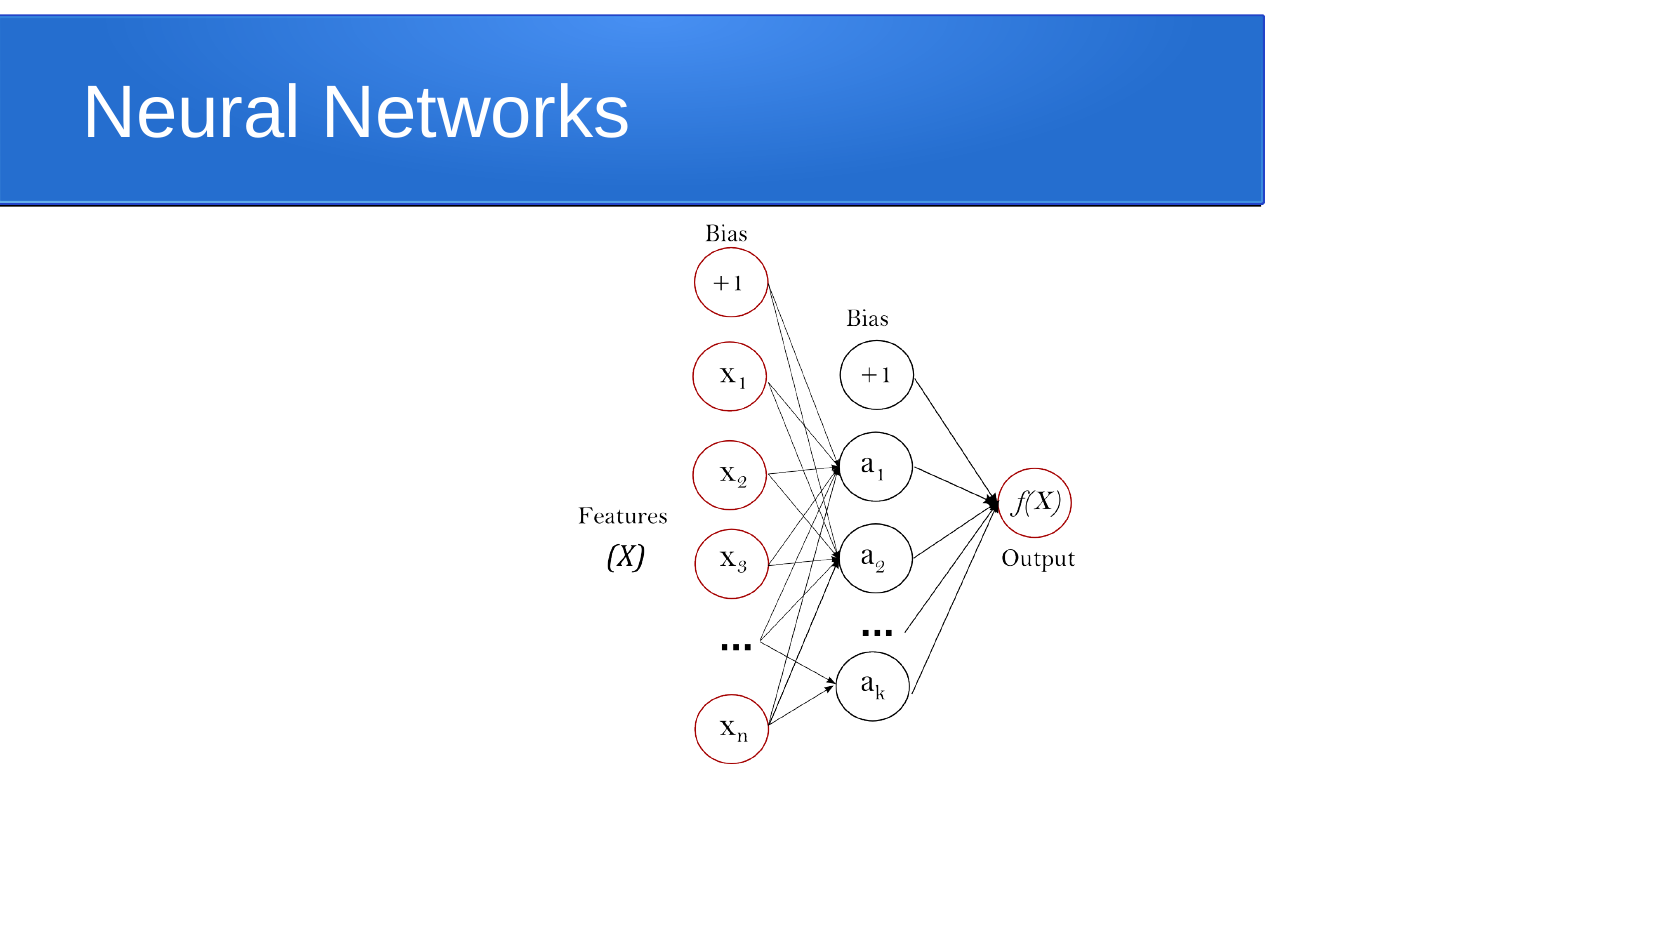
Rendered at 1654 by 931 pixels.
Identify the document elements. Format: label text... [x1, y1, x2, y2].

picture [578, 224, 1075, 764]
title Neural Networks [82, 35, 1235, 189]
